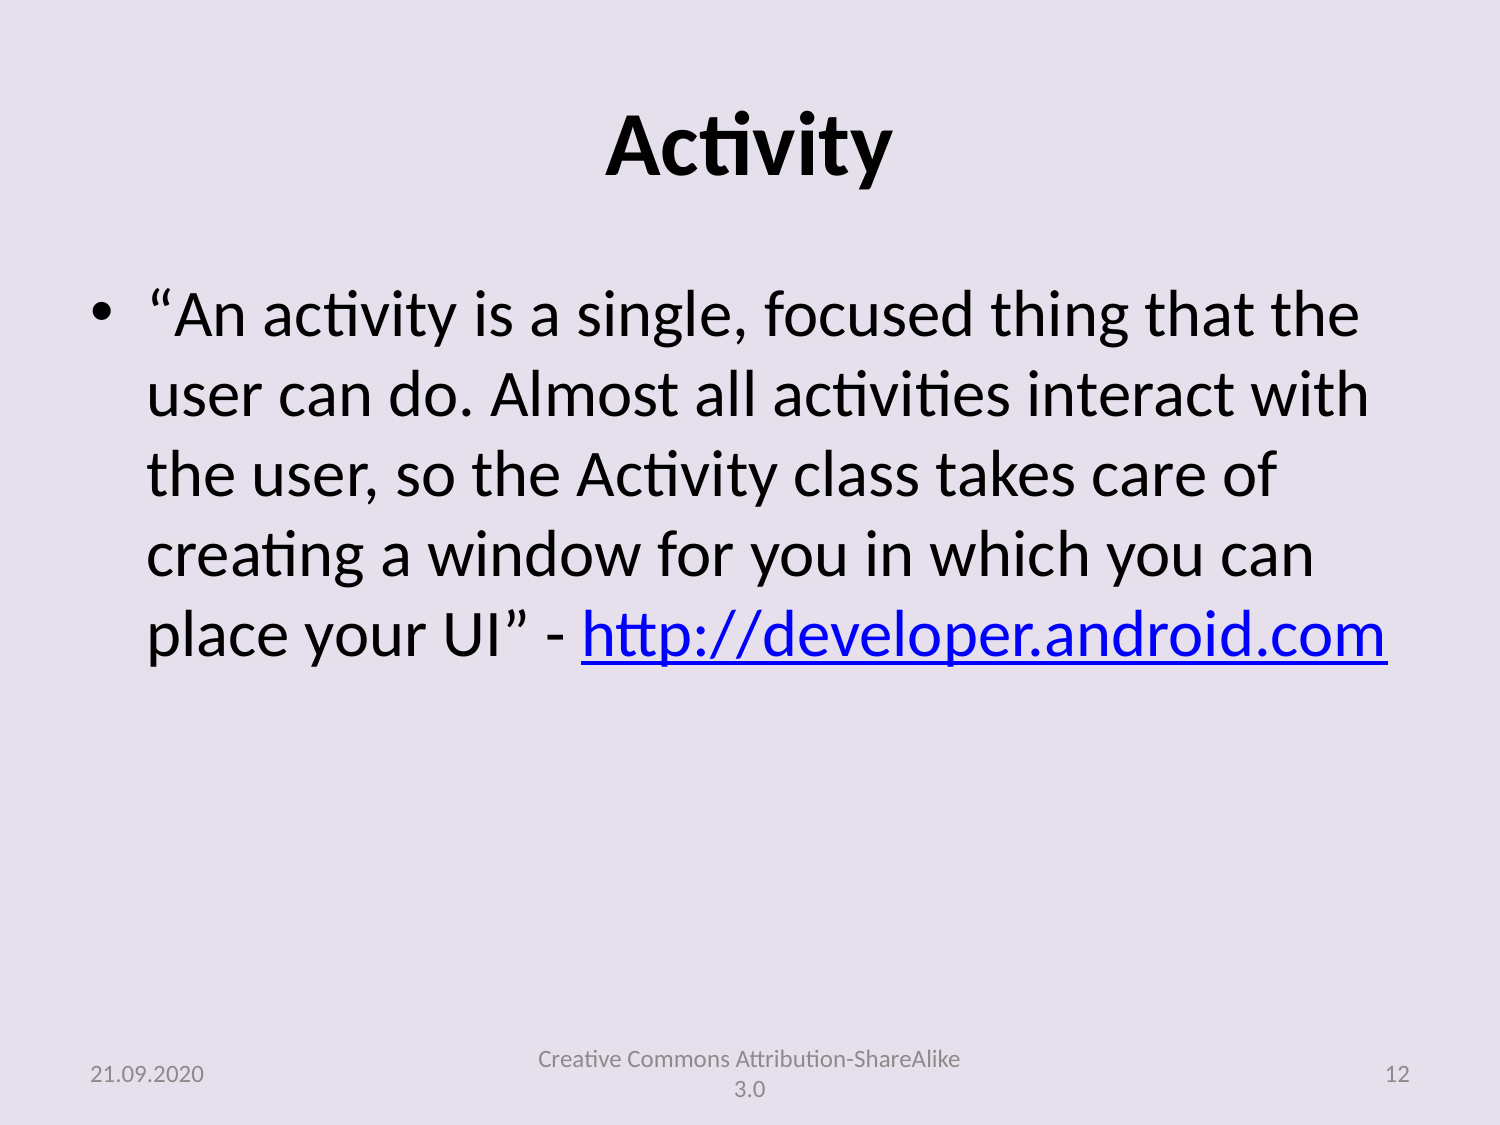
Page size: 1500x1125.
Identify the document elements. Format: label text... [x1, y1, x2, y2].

title Activity [75, 45, 1425, 233]
list “An activity is a single, focused thing that the user can do. Almost all activities interact with the user, so the Activity class takes care of creating a window for you in which you can place your UI” - http://developer.android.com [75, 262, 1425, 1005]
